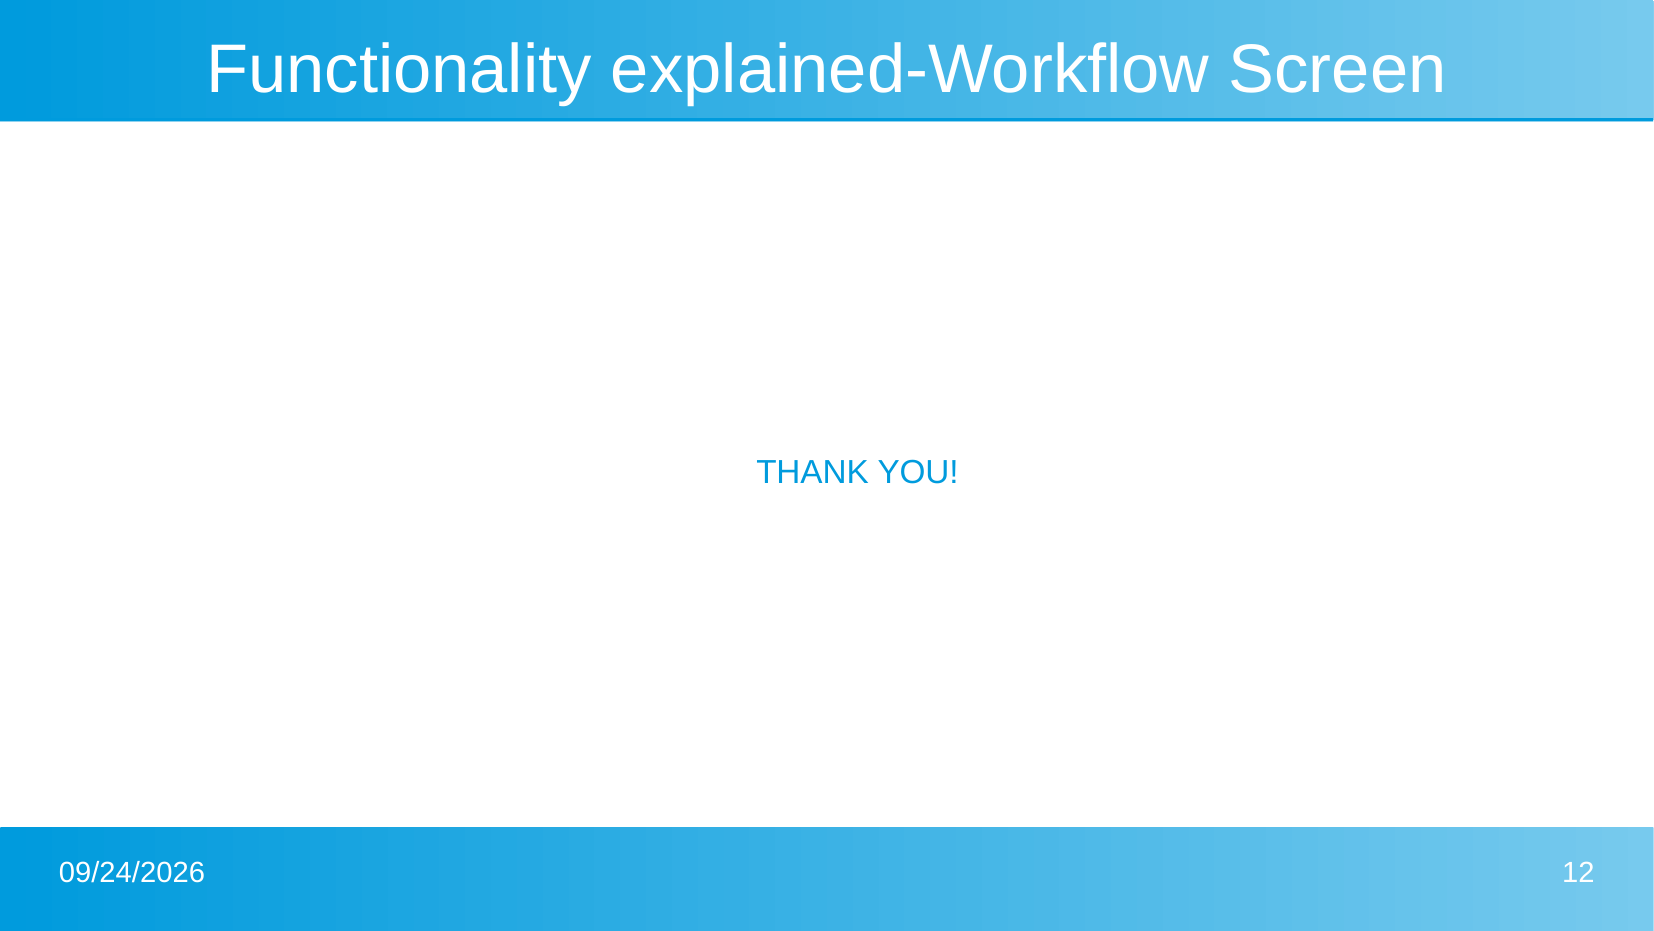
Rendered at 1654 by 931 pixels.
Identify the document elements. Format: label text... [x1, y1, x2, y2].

list THANK YOU! [59, 177, 1595, 768]
title Functionality explained-Workflow Screen [59, 29, 1595, 108]
